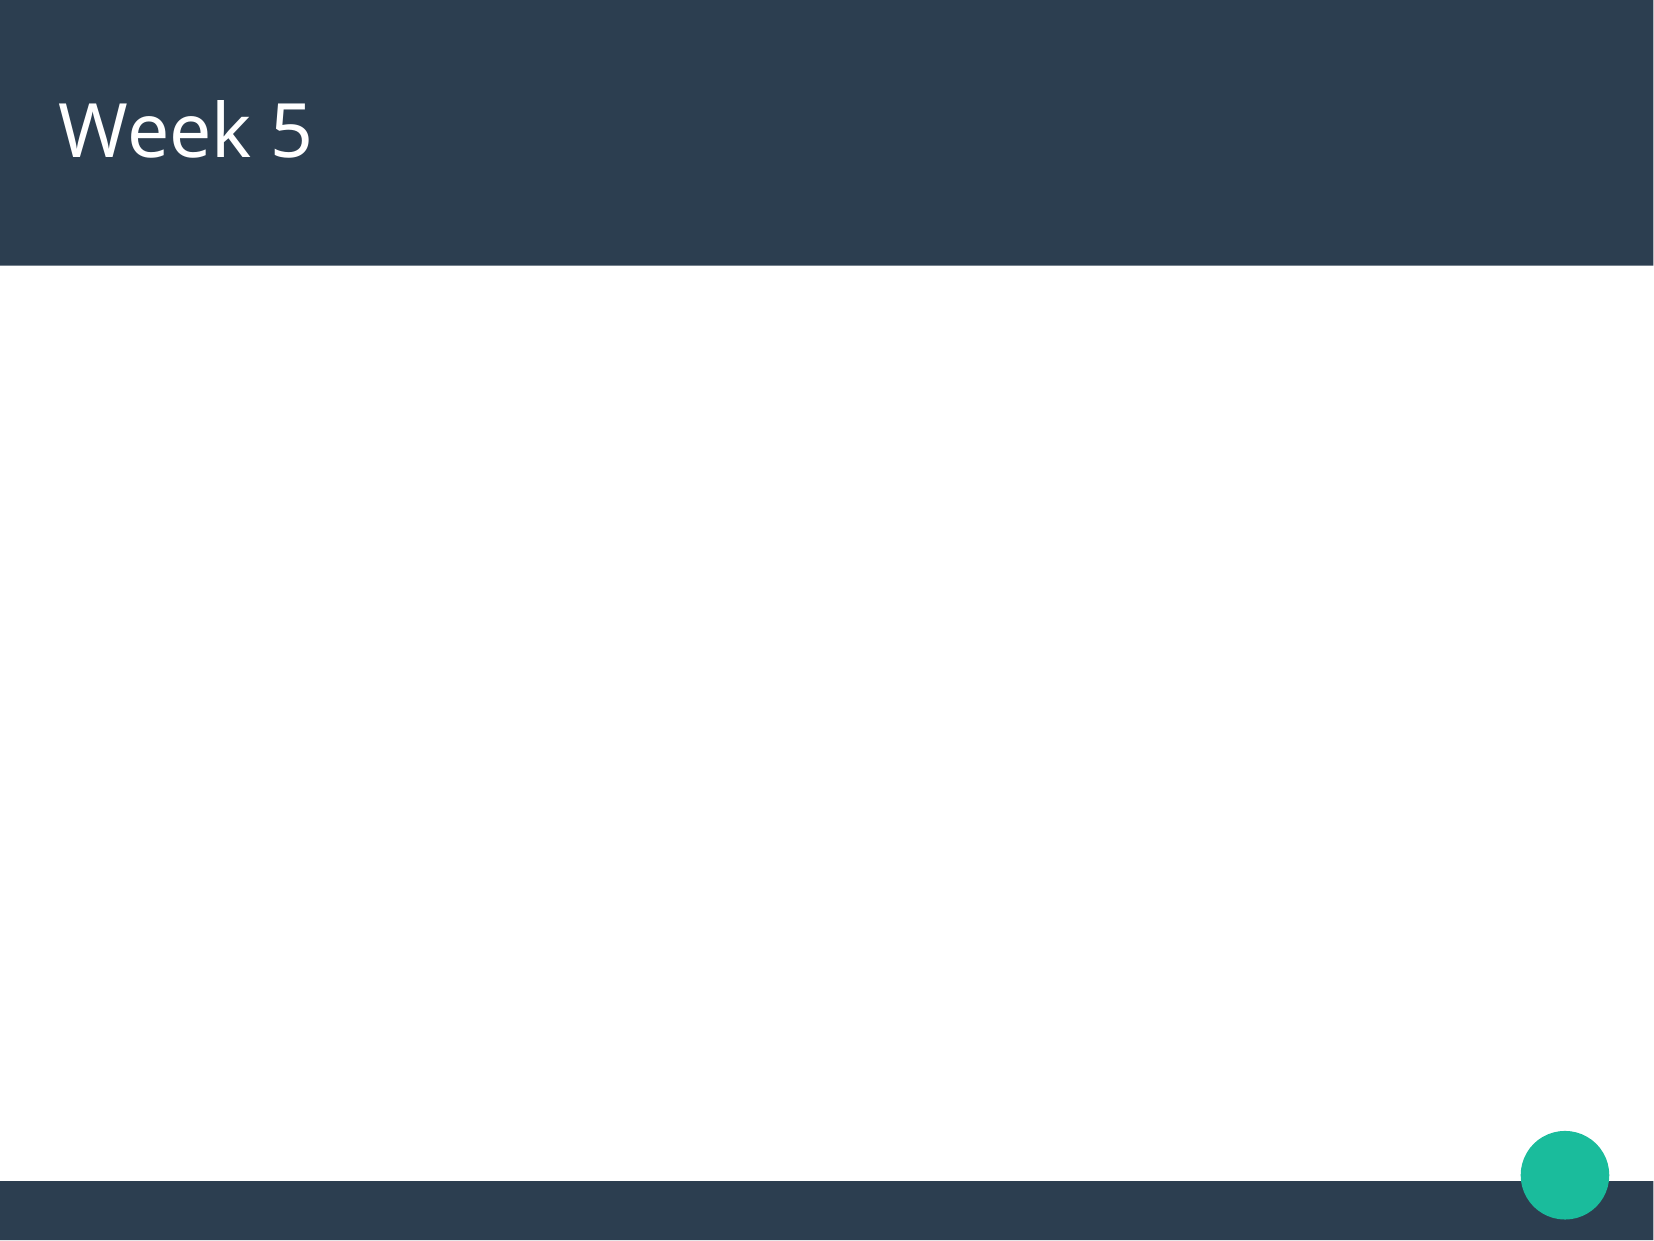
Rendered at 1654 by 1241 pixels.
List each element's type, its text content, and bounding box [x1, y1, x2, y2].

title Week 5 [59, 49, 1595, 207]
